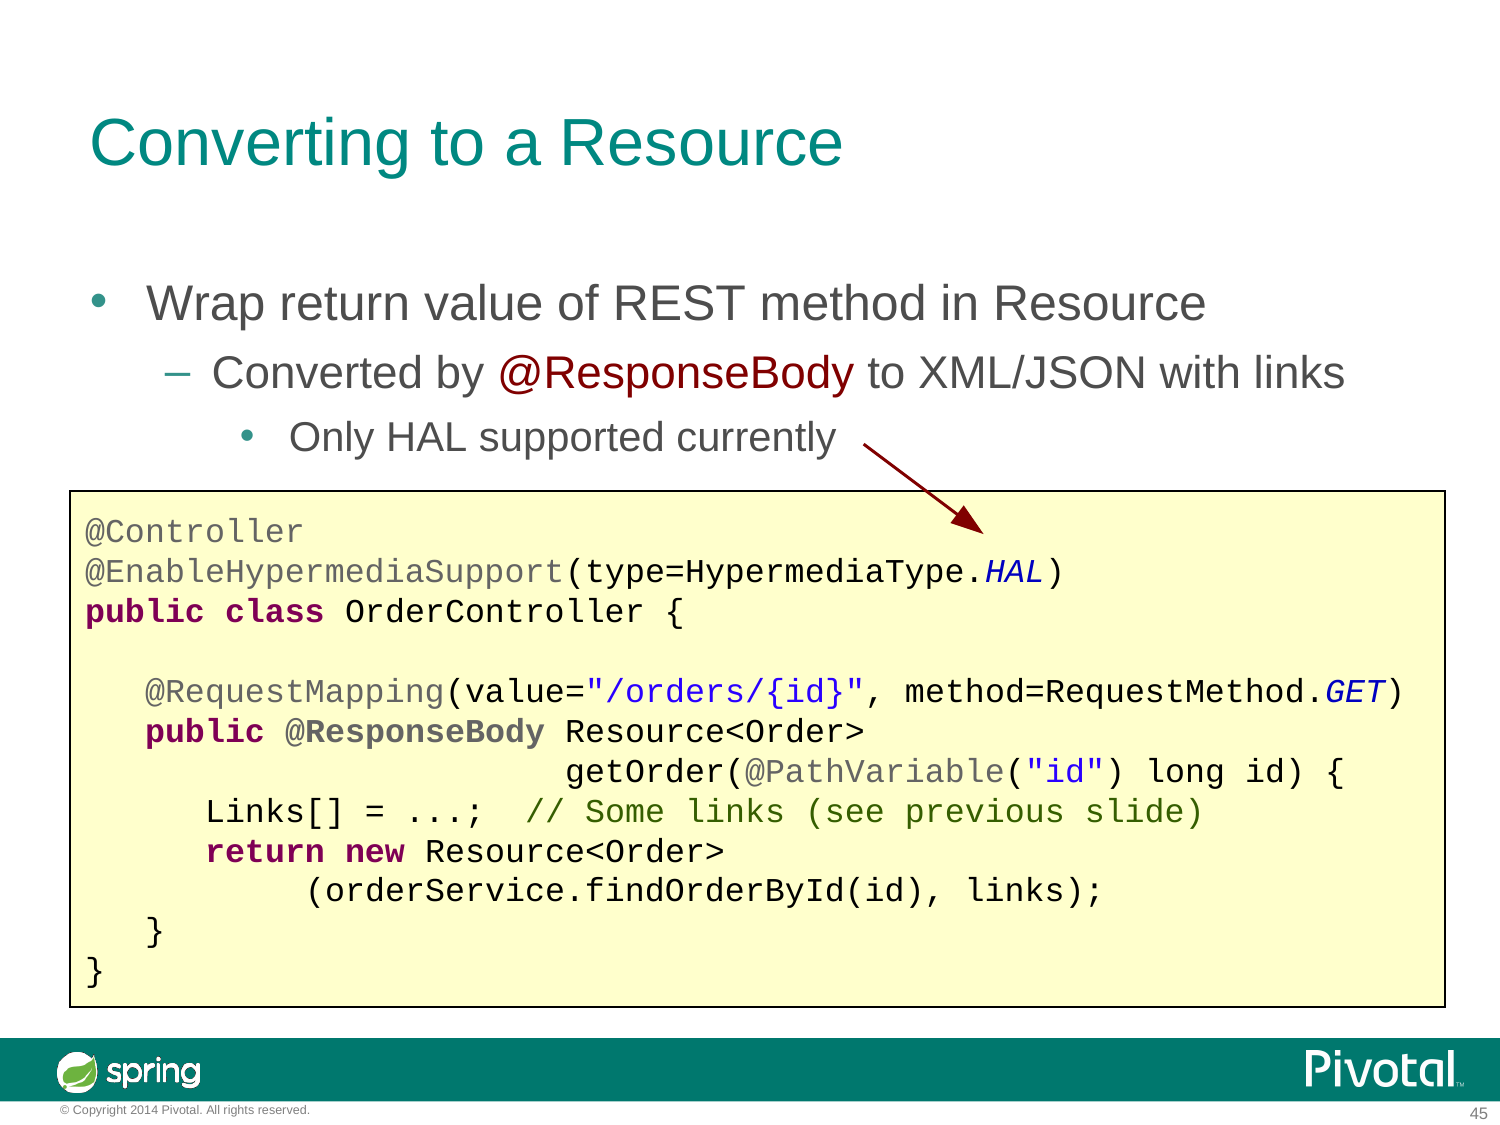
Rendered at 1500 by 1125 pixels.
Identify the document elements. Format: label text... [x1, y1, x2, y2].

title Converting to a Resource [75, 45, 1426, 233]
text_box @Controller @EnableHypermediaSupport(type=HypermediaType.HAL) public class OrderController { @RequestMapping(value="/orders/{id}", method=RequestMethod.GET) public @ResponseBody Resource<Order> getOrder(@PathVariable("id") long id) { Links[] = ...; // Some links (see previous slide) return new Resource<Order> (orderService.findOrderById(id), links); } } [70, 490, 1445, 1007]
picture [32, 1041, 210, 1103]
picture [1306, 1050, 1464, 1087]
list Wrap return value of REST method in Resource Converted by @ResponseBody to XML/JSON with links Only HAL supported currently [75, 262, 1426, 490]
